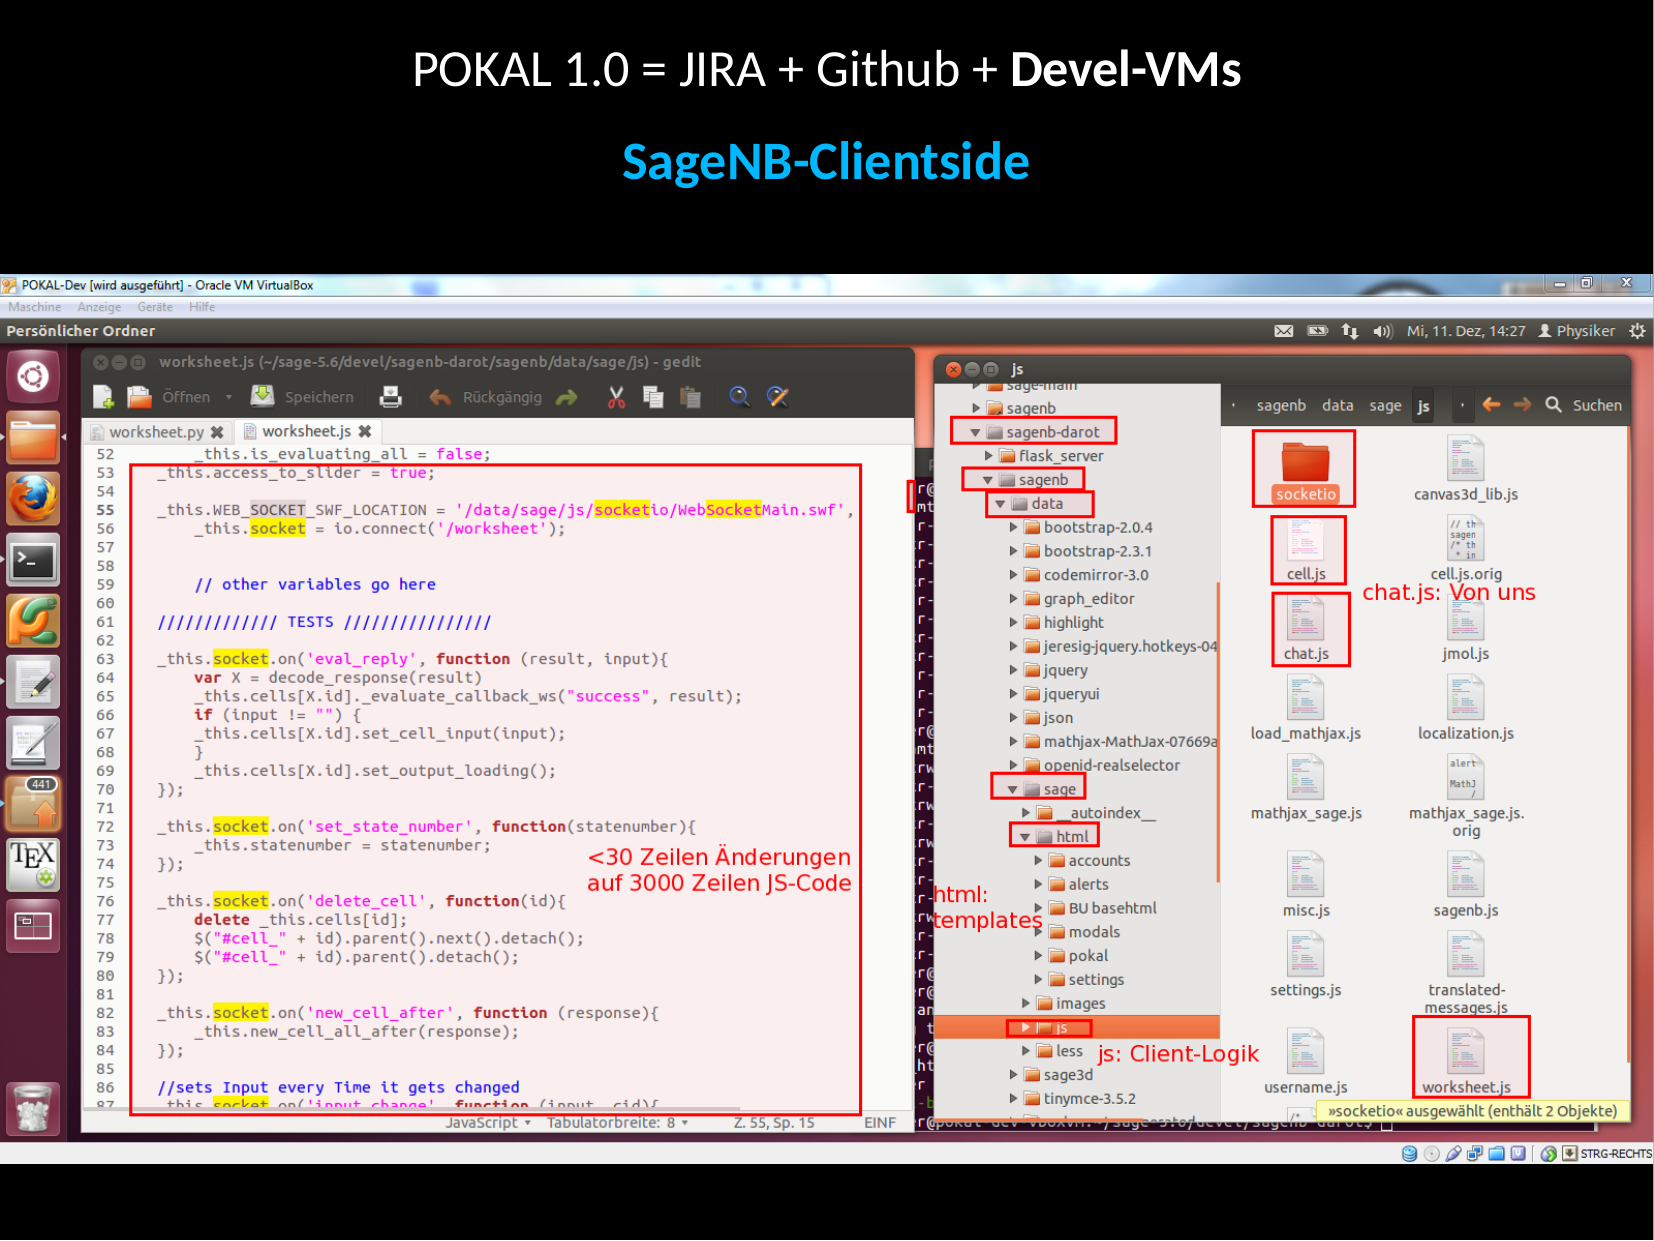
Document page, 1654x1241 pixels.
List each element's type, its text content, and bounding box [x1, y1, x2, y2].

text_box POKAL 1.0 = JIRA + Github + Devel-VMs [397, 39, 1260, 119]
text_box SageNB-Clientside [607, 131, 1046, 213]
picture [0, 274, 1654, 1164]
